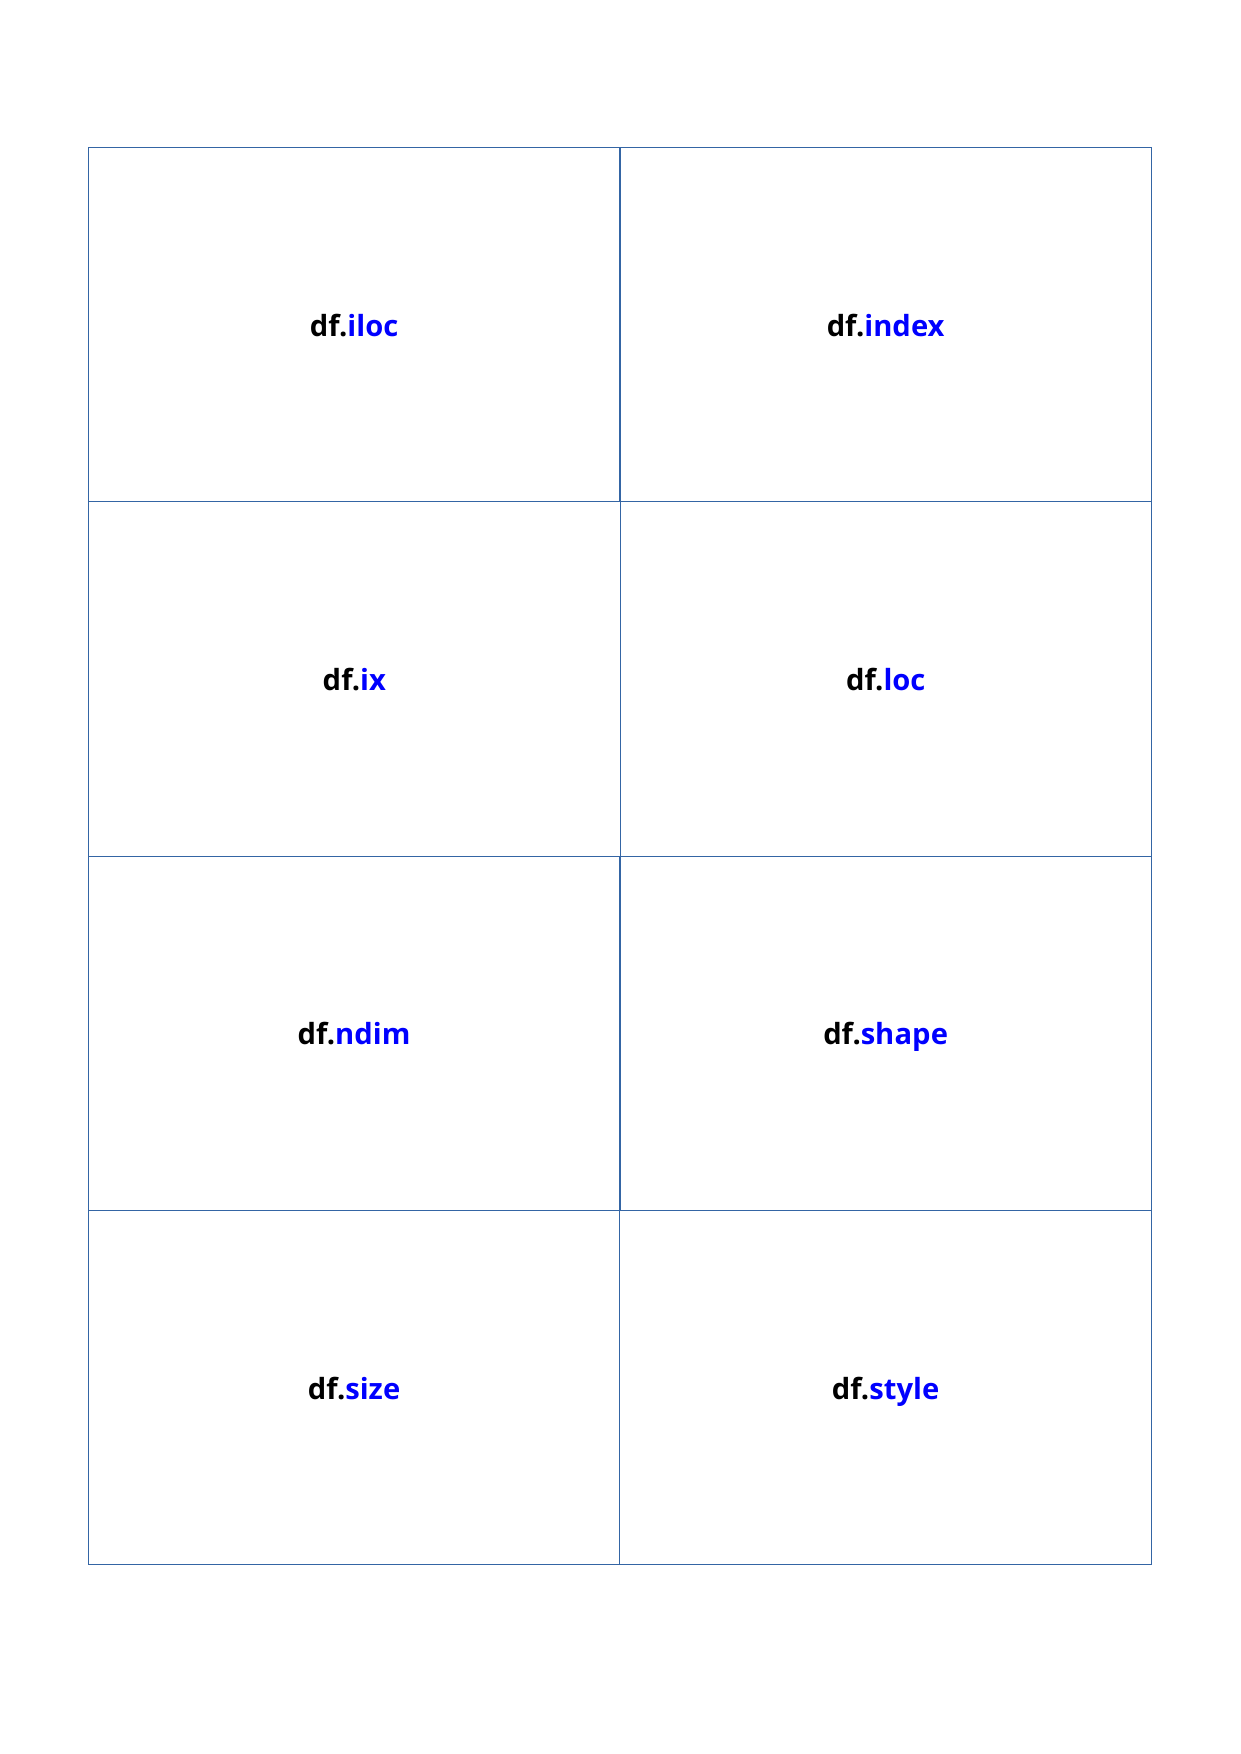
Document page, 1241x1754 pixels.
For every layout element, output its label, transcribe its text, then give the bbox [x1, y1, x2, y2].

text_box df.style [619, 1210, 1152, 1565]
text_box df.index [620, 147, 1152, 501]
text_box df.iloc [88, 147, 620, 501]
text_box df.ix [88, 501, 620, 856]
text_box df.shape [620, 856, 1152, 1210]
text_box df.size [88, 1210, 619, 1565]
text_box df.loc [620, 501, 1152, 856]
text_box df.ndim [88, 856, 620, 1210]
